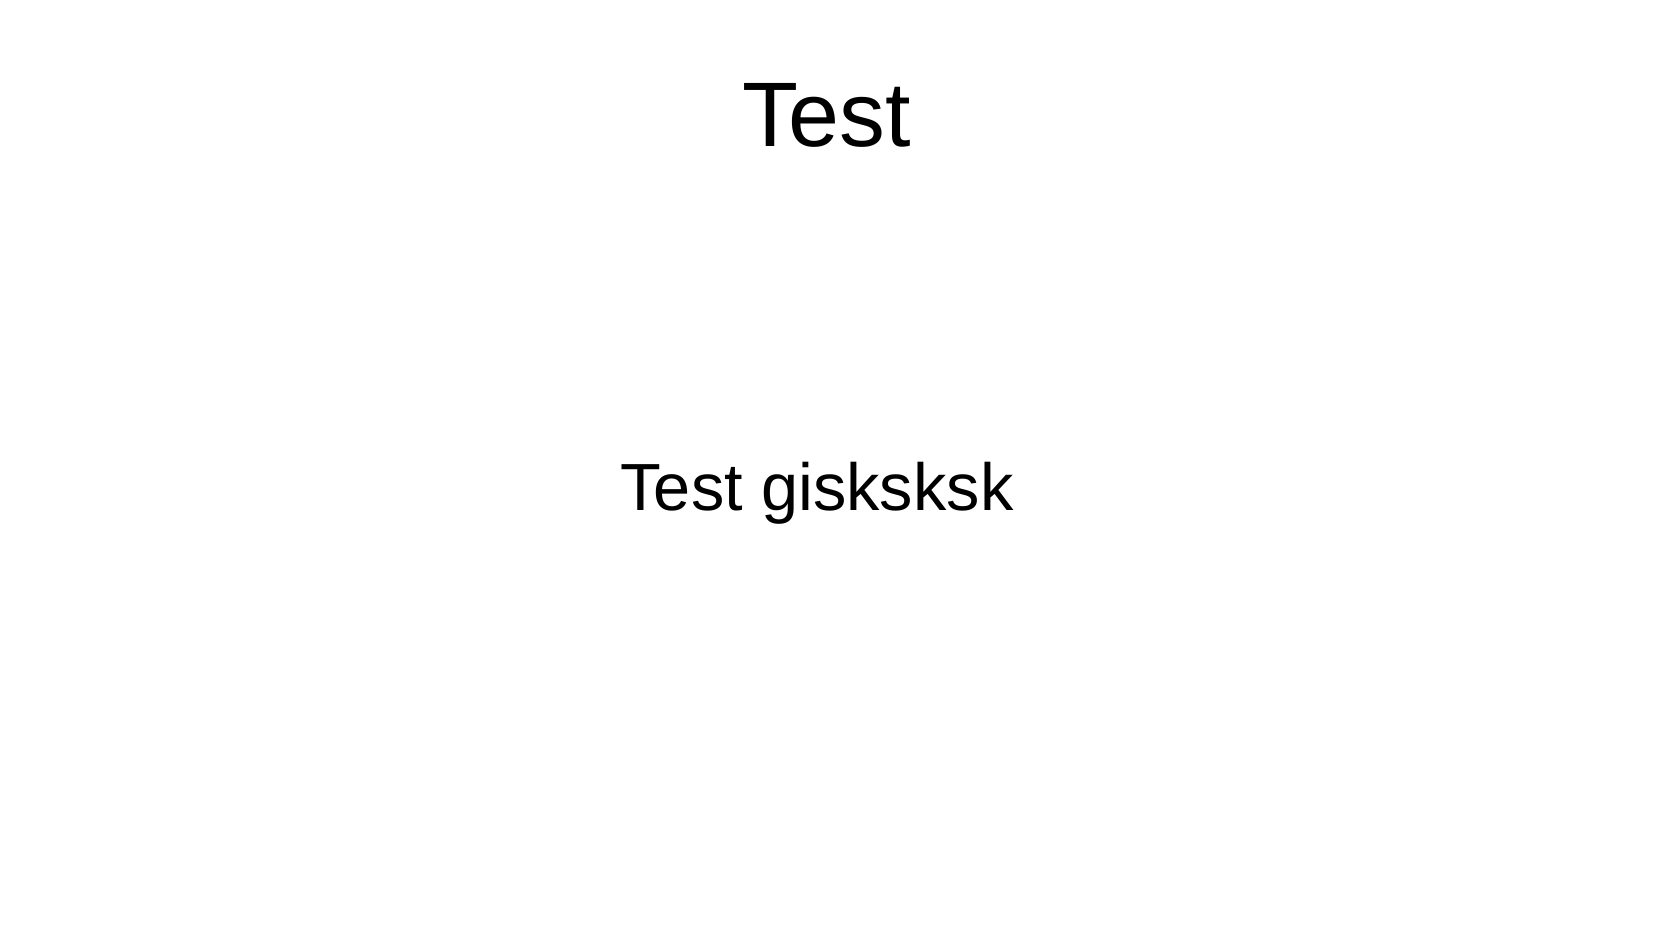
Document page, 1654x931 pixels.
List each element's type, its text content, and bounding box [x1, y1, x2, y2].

title Test [82, 37, 1571, 193]
subtitle Test gisksksk [82, 217, 1571, 758]
